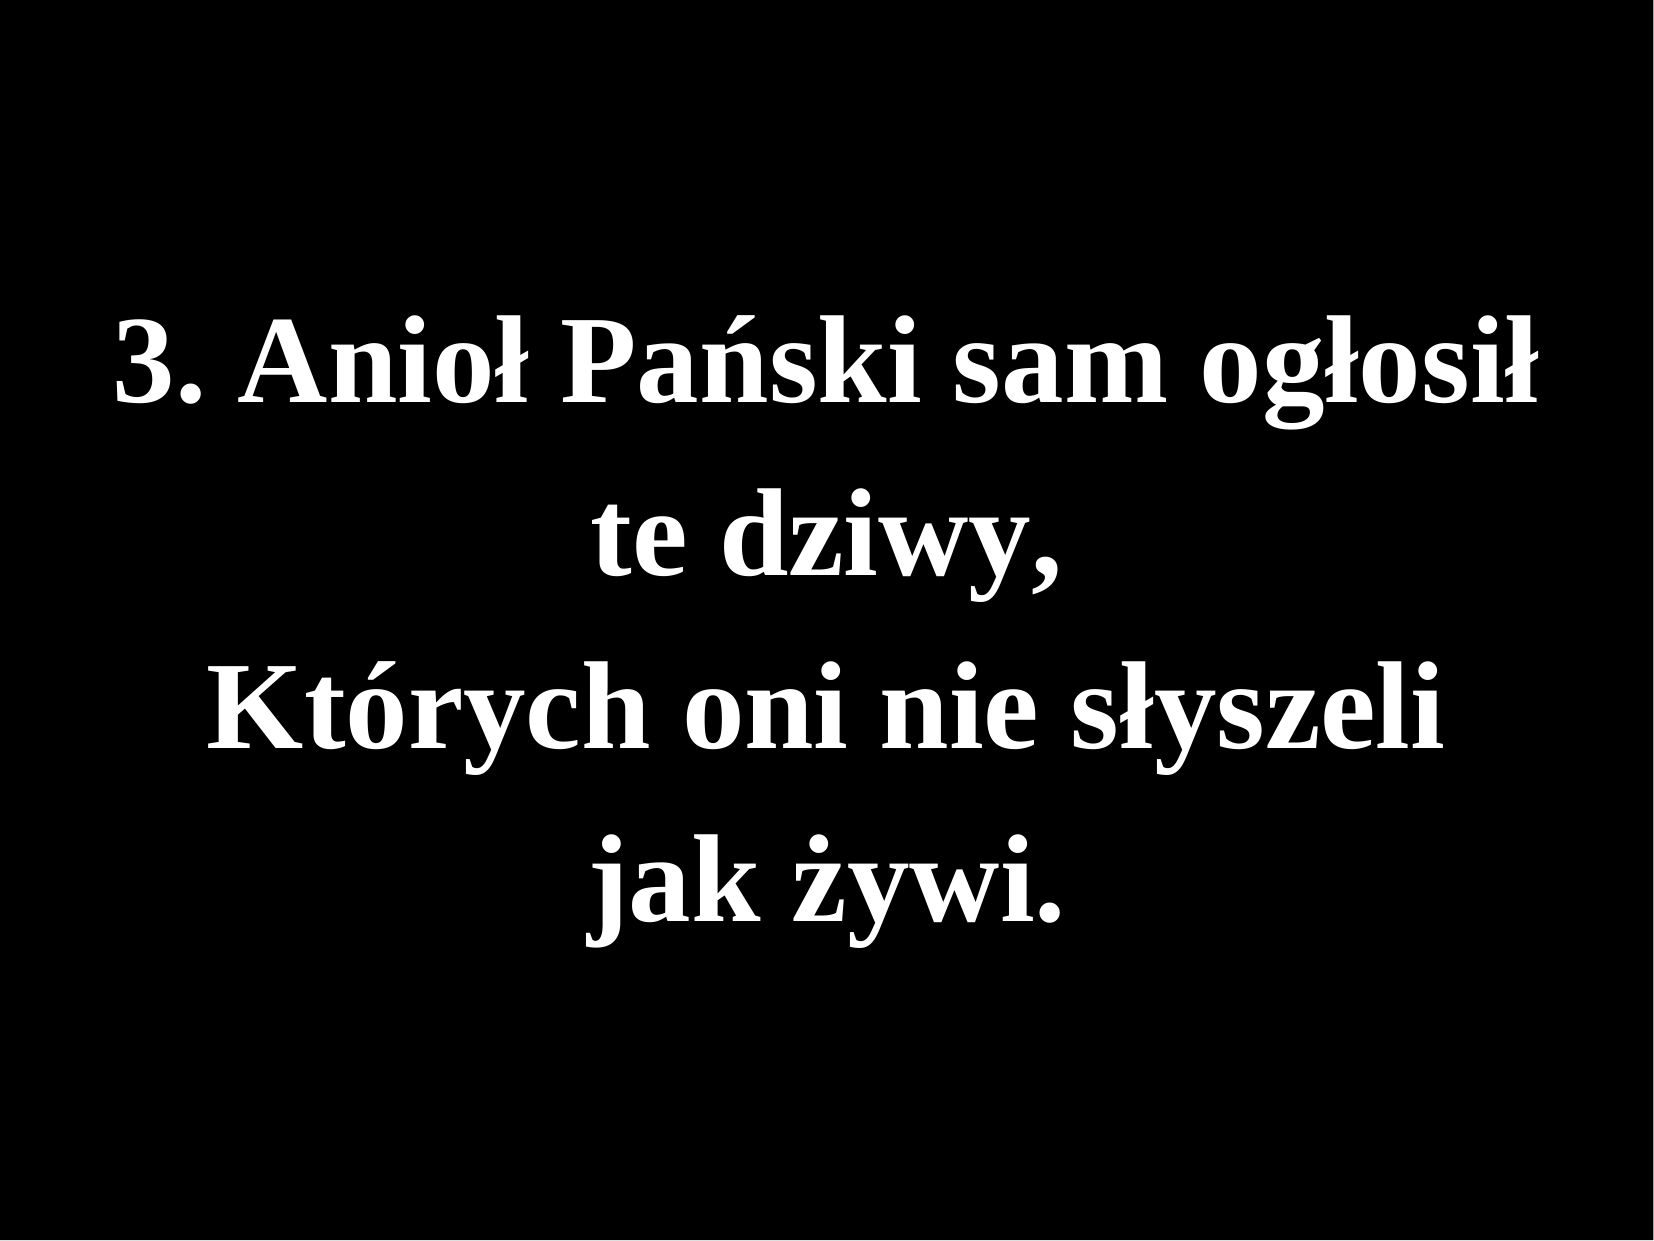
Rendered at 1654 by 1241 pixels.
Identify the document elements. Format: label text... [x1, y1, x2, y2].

title 3. Anioł Pański sam ogłosił ppp te dziwy, ppp Których oni nie słyszeli ppp jak żywi. [0, 0, 1654, 1241]
